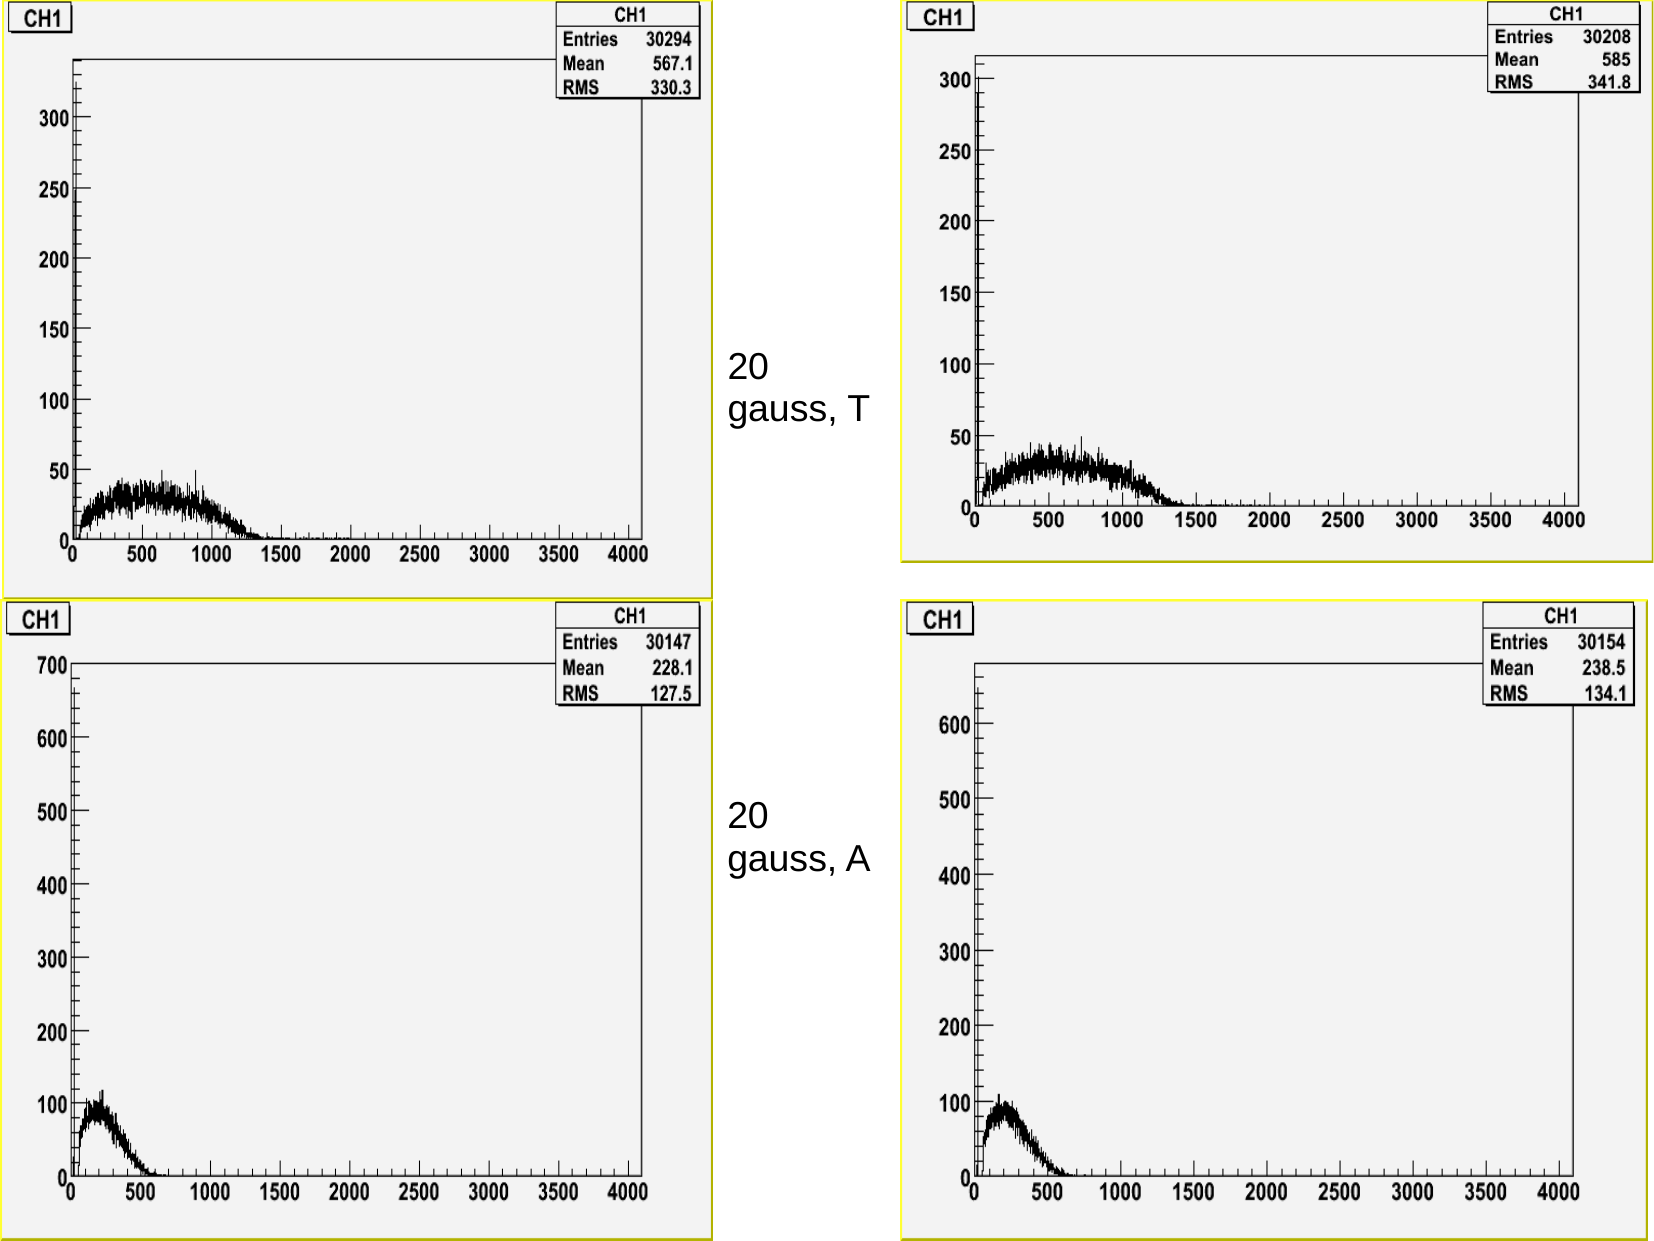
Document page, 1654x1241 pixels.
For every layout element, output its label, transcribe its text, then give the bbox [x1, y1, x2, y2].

picture [0, 0, 713, 1241]
text_box 20 gauss, T [712, 337, 900, 437]
picture [900, 599, 1648, 1241]
text_box 20 gauss, A [712, 787, 900, 887]
picture [900, 0, 1654, 563]
